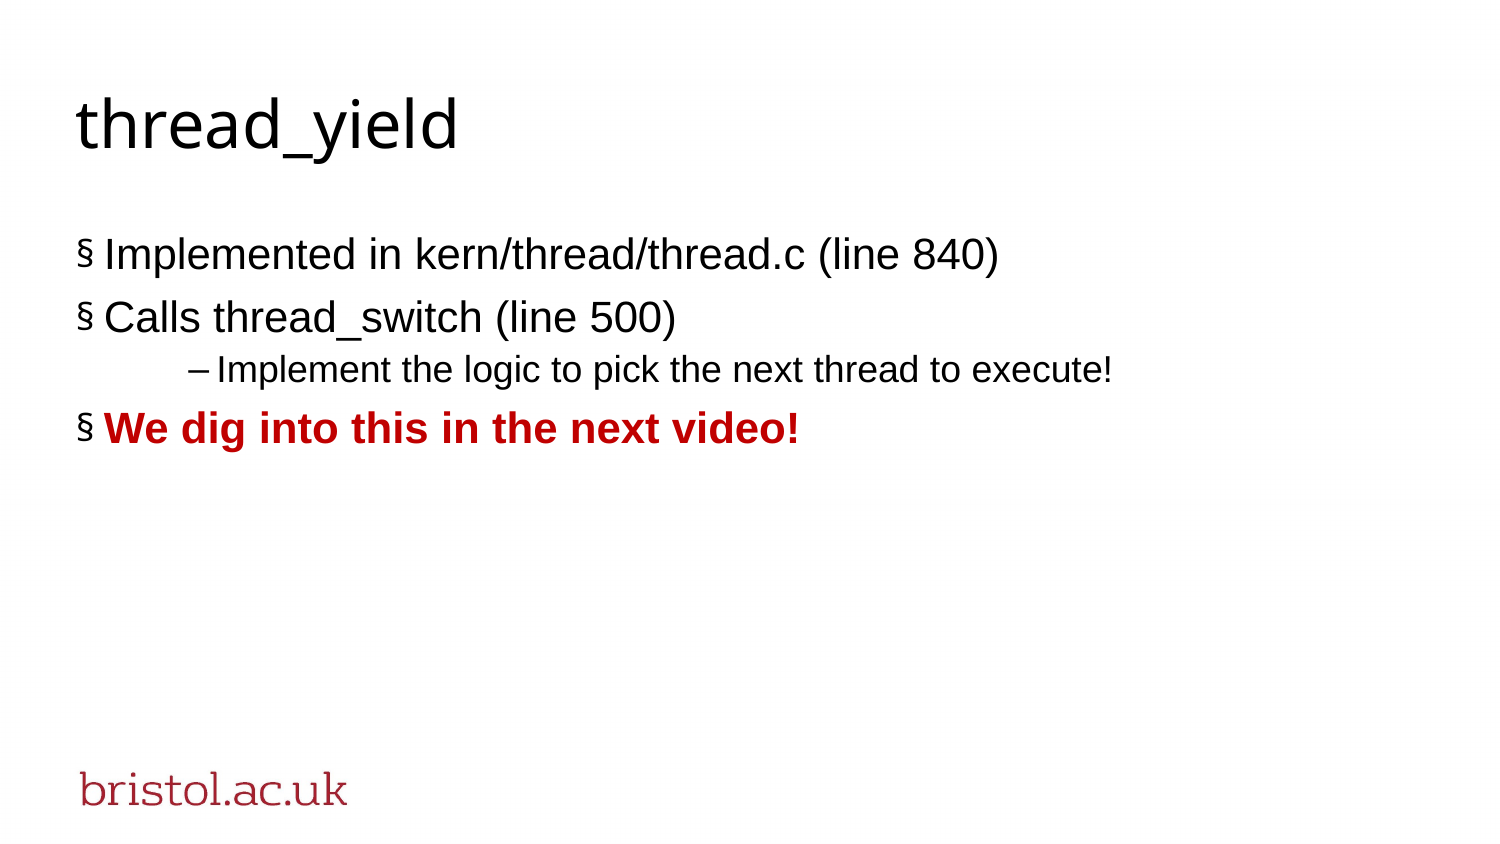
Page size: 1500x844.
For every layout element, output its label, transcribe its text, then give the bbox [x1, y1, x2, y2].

title thread_yield [60, 44, 1440, 209]
list Implemented in kern/thread/thread.c (line 840) Calls thread_switch (line 500) Implement the logic to pick the next thread to execute! We dig into this in the next video! [60, 224, 1440, 699]
